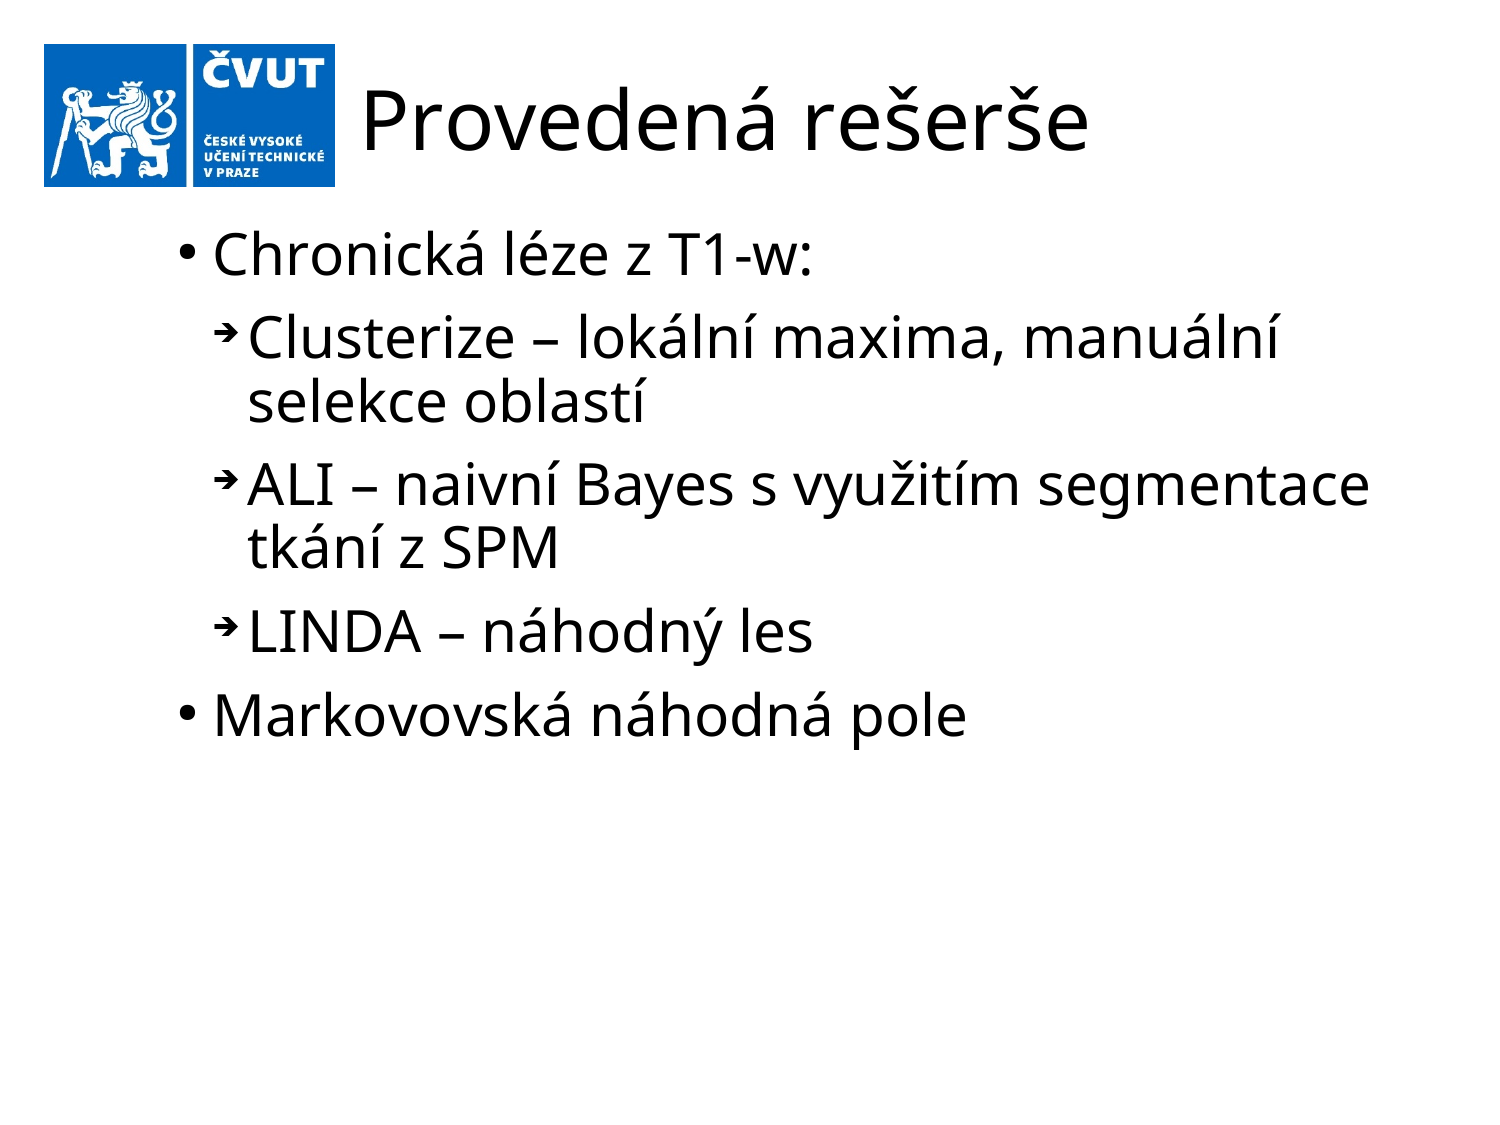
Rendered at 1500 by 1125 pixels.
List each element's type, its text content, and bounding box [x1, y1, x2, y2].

picture [44, 44, 335, 187]
subtitle Chronická léze z T1-w: Clusterize – lokální maxima, manuální selekce oblastí ALI – naivní Bayes s využitím segmentace tkání z SPM LINDA – náhodný les Markovovská náhodná pole [177, 224, 1456, 1081]
title Provedená rešerše [345, 15, 1500, 233]
